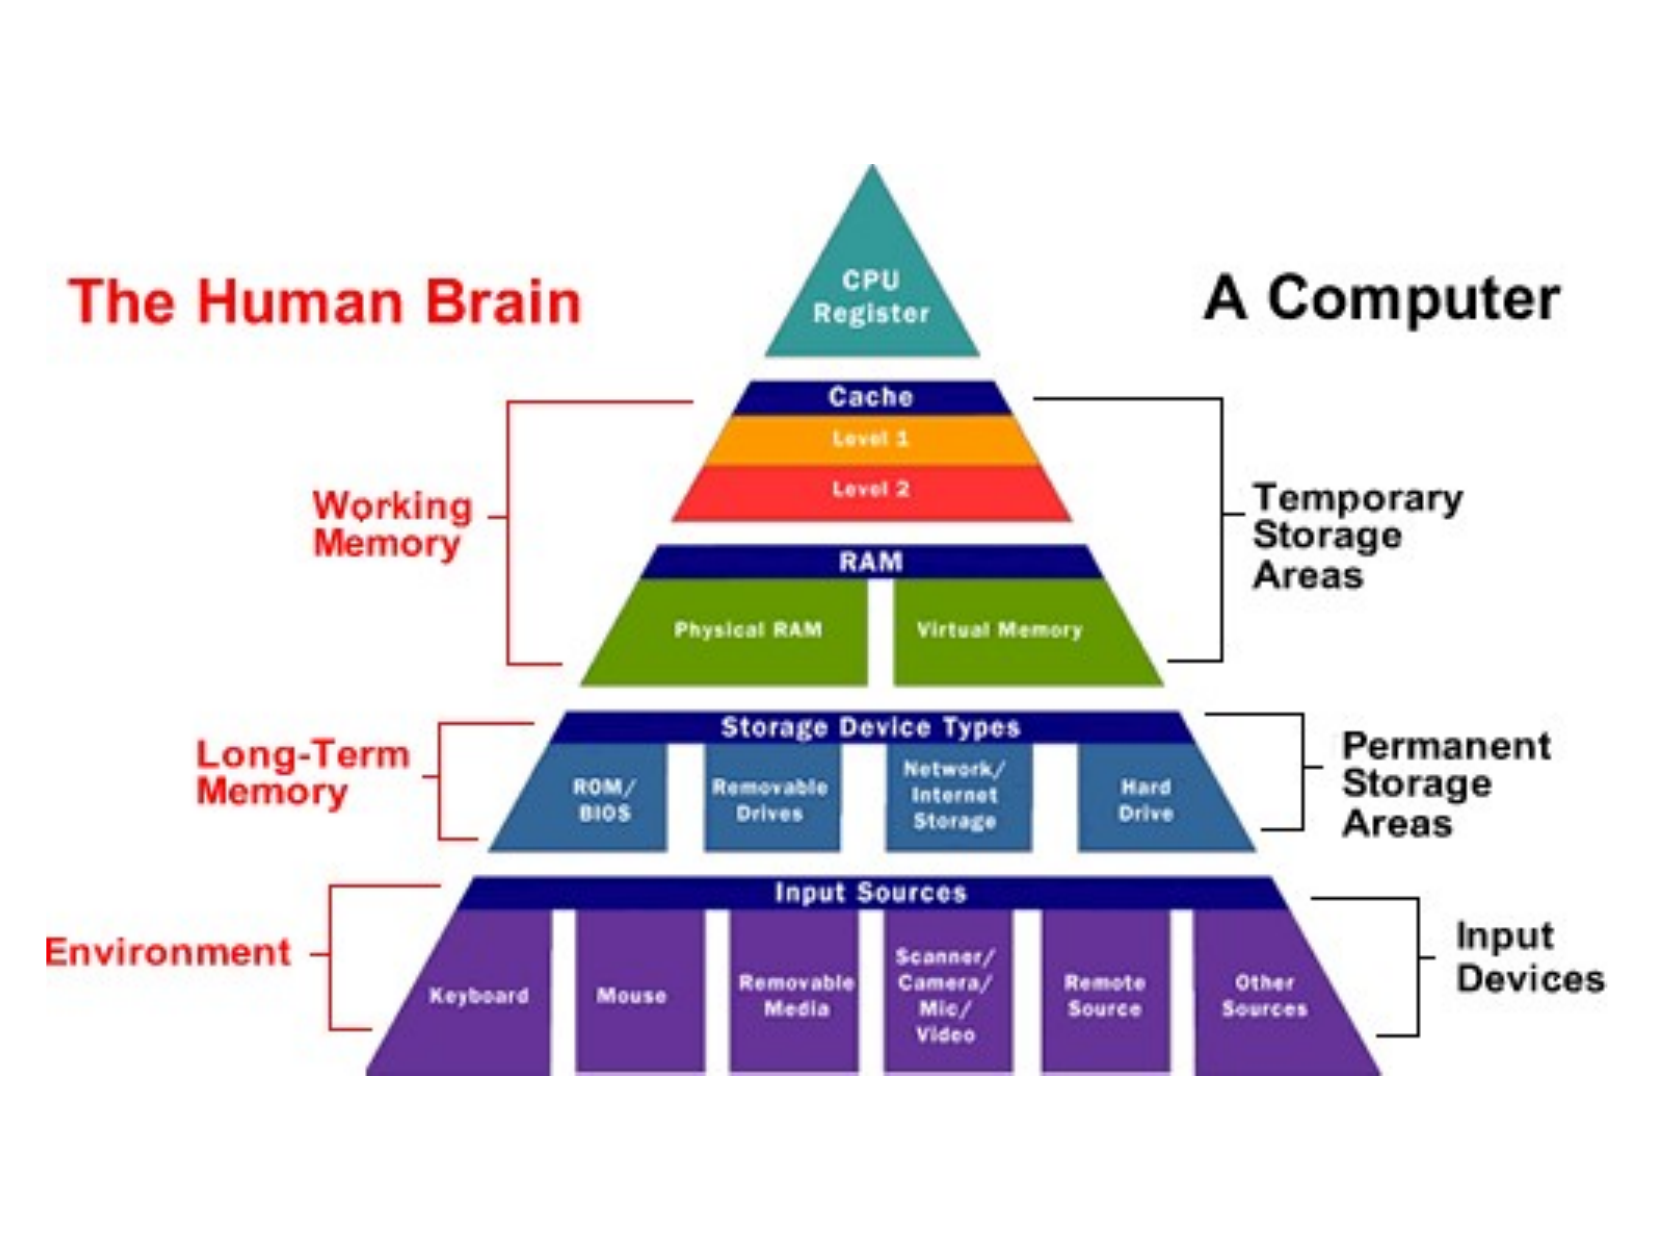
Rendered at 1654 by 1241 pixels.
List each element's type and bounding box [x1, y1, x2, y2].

text_box [46, 164, 1608, 1076]
